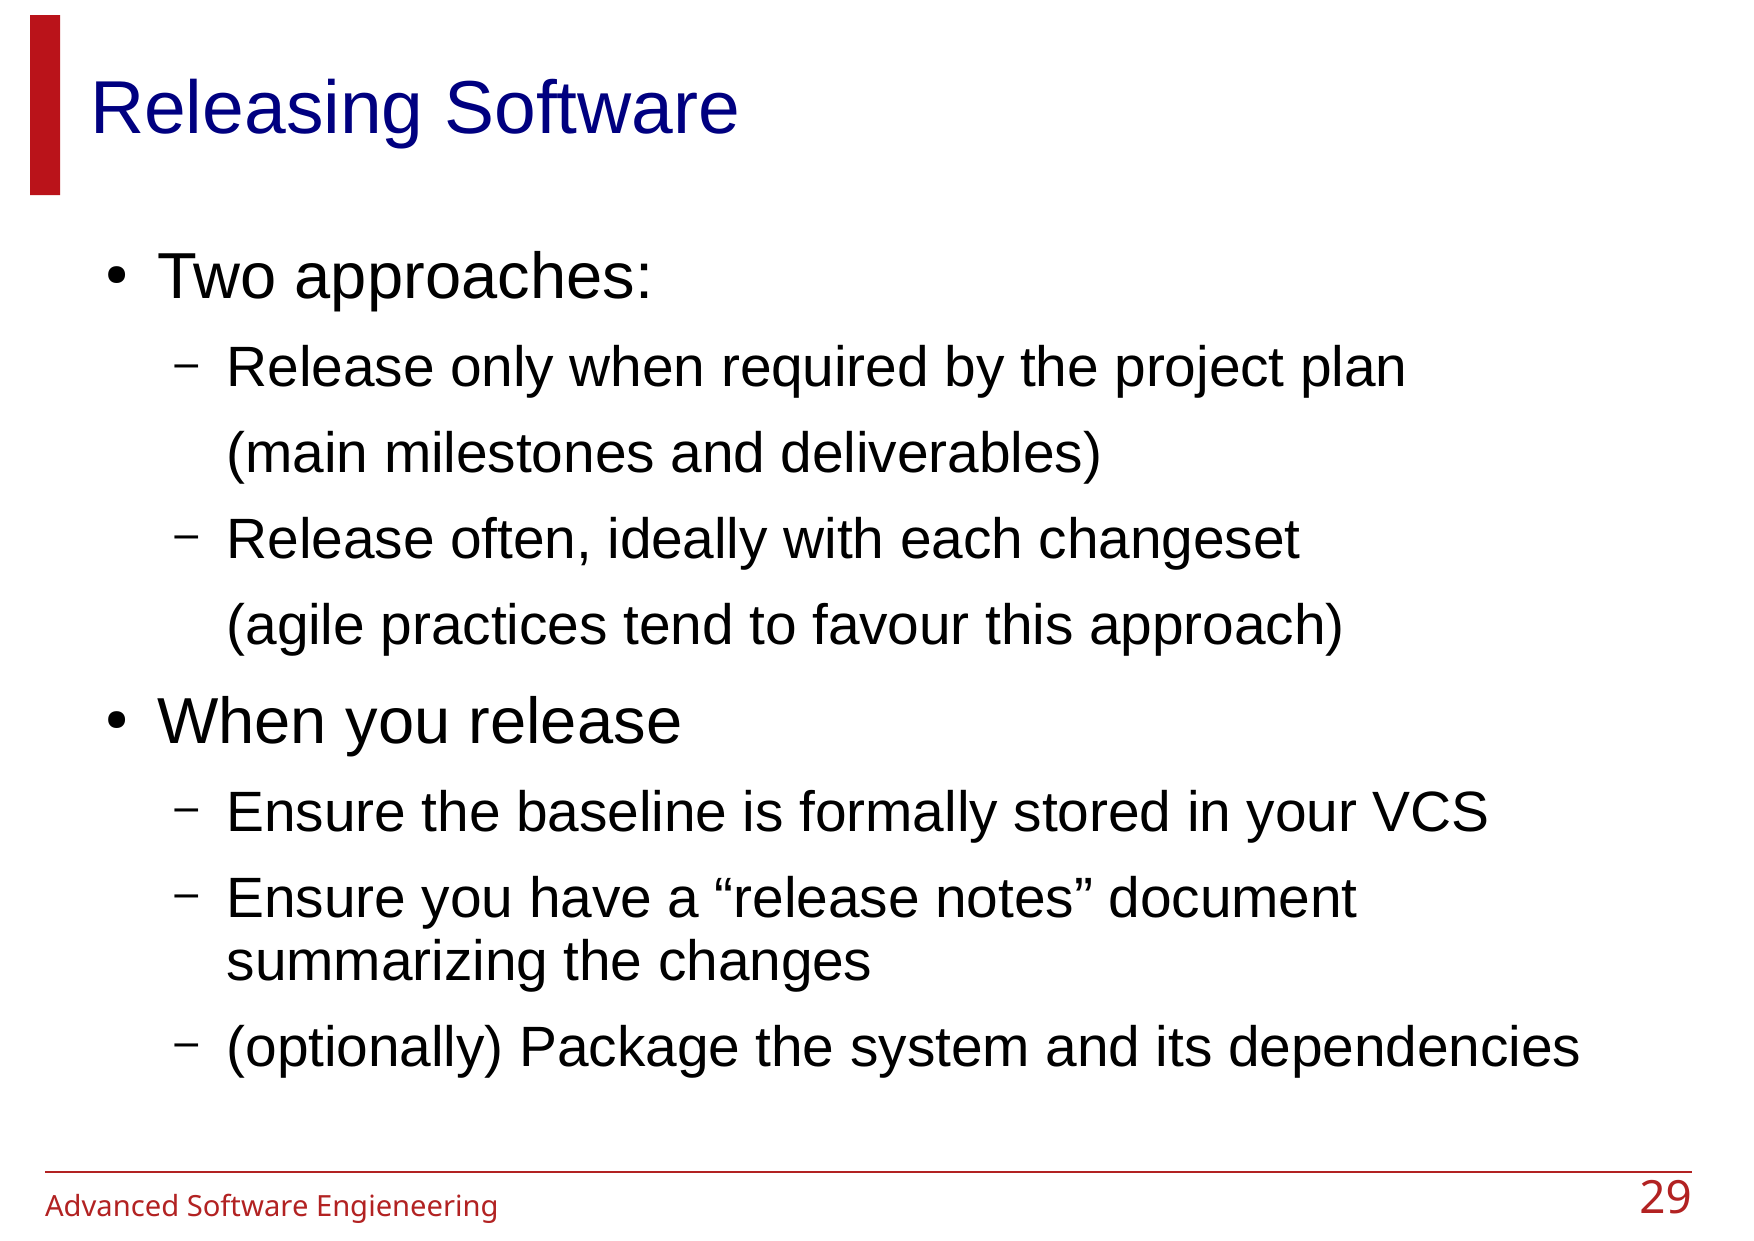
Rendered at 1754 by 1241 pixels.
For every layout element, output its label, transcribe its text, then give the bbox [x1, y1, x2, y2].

title Releasing Software [90, 19, 1726, 196]
list Two approaches: Release only when required by the project plan (main milestones and deliverables) Release often, ideally with each changeset (agile practices tend to favour this approach) When you release Ensure the baseline is formally stored in your VCS Ensure you have a “release notes” document summarizing the changes (optionally) Package the system and its dependencies [87, 240, 1696, 1081]
